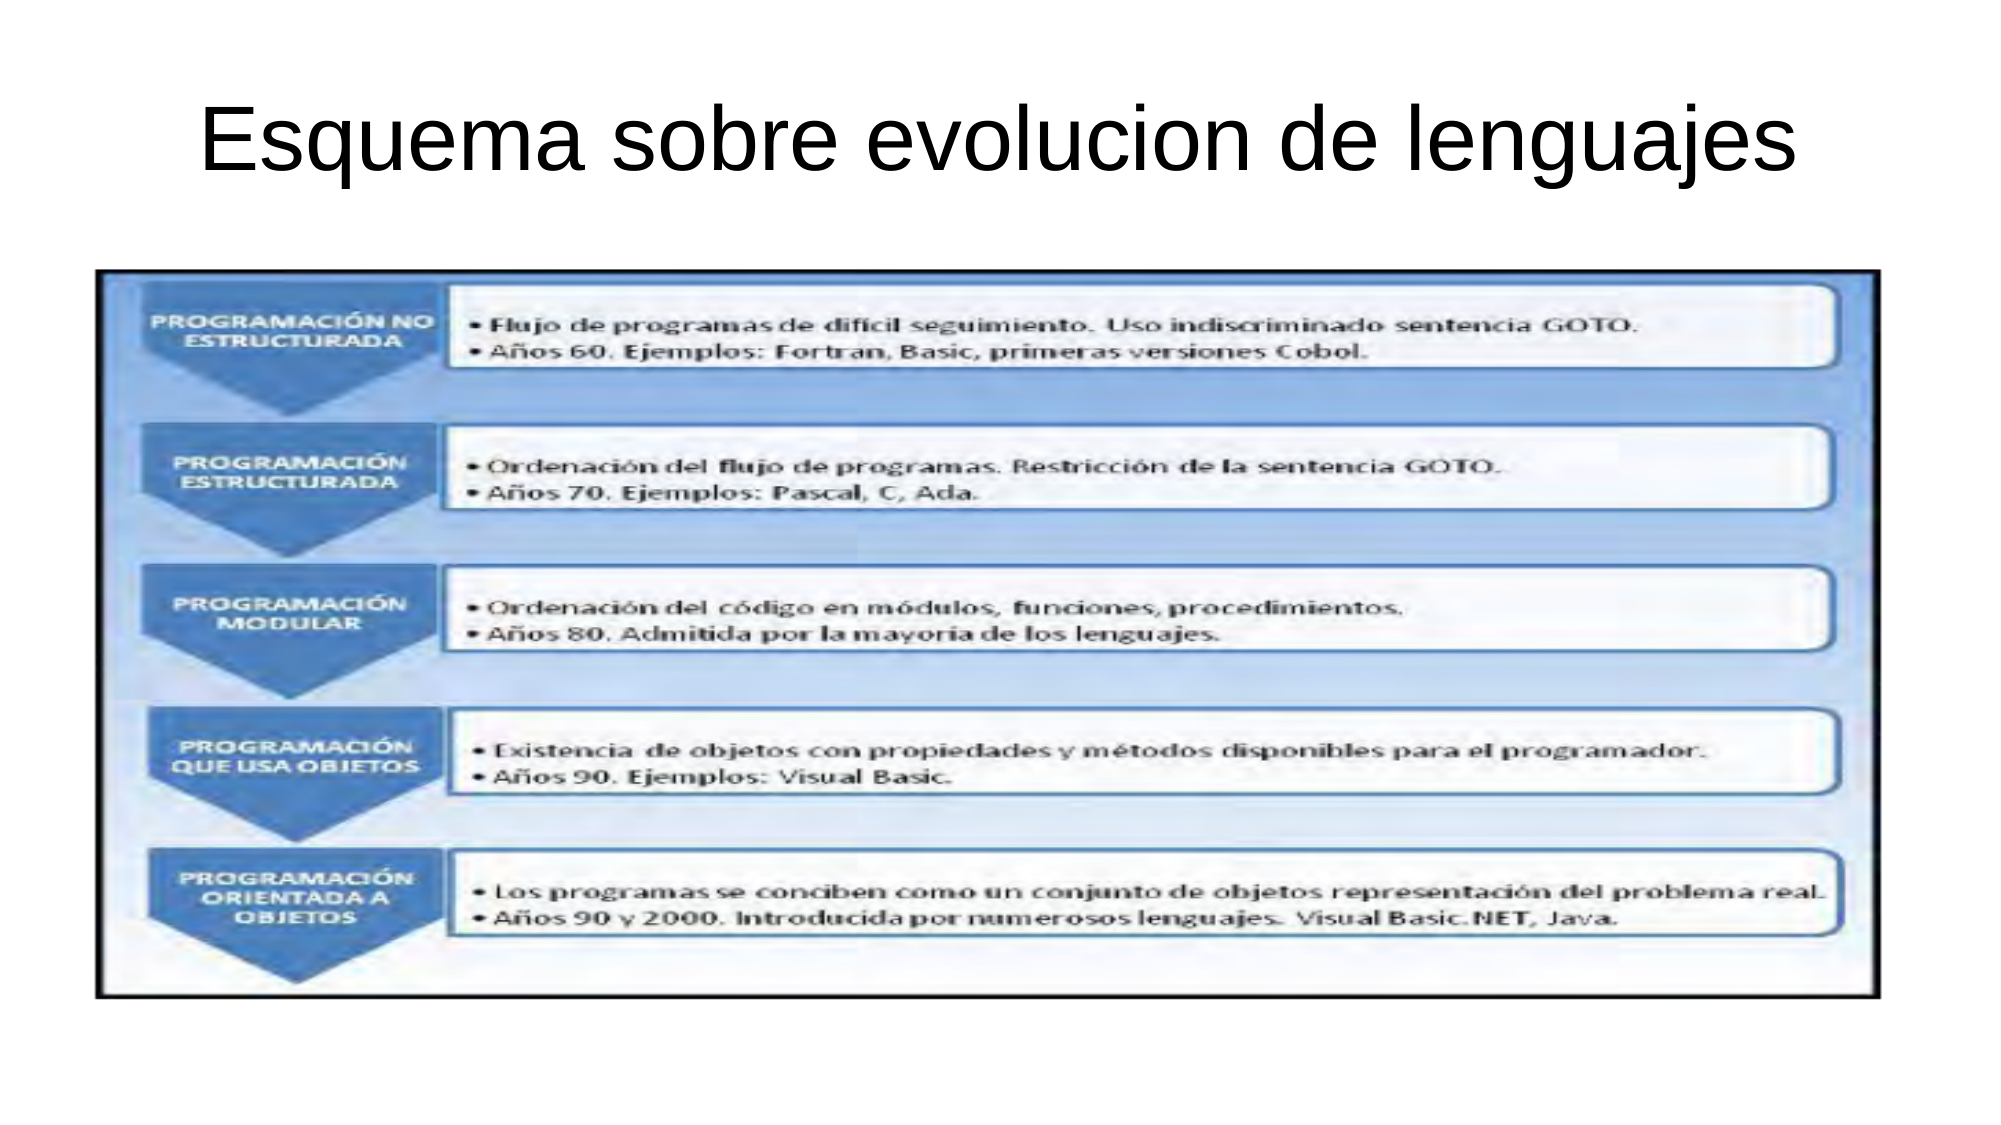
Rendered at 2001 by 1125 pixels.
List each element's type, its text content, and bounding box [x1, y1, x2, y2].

picture [88, 265, 1890, 1004]
title Esquema sobre evolucion de lenguajes [99, 44, 1900, 233]
